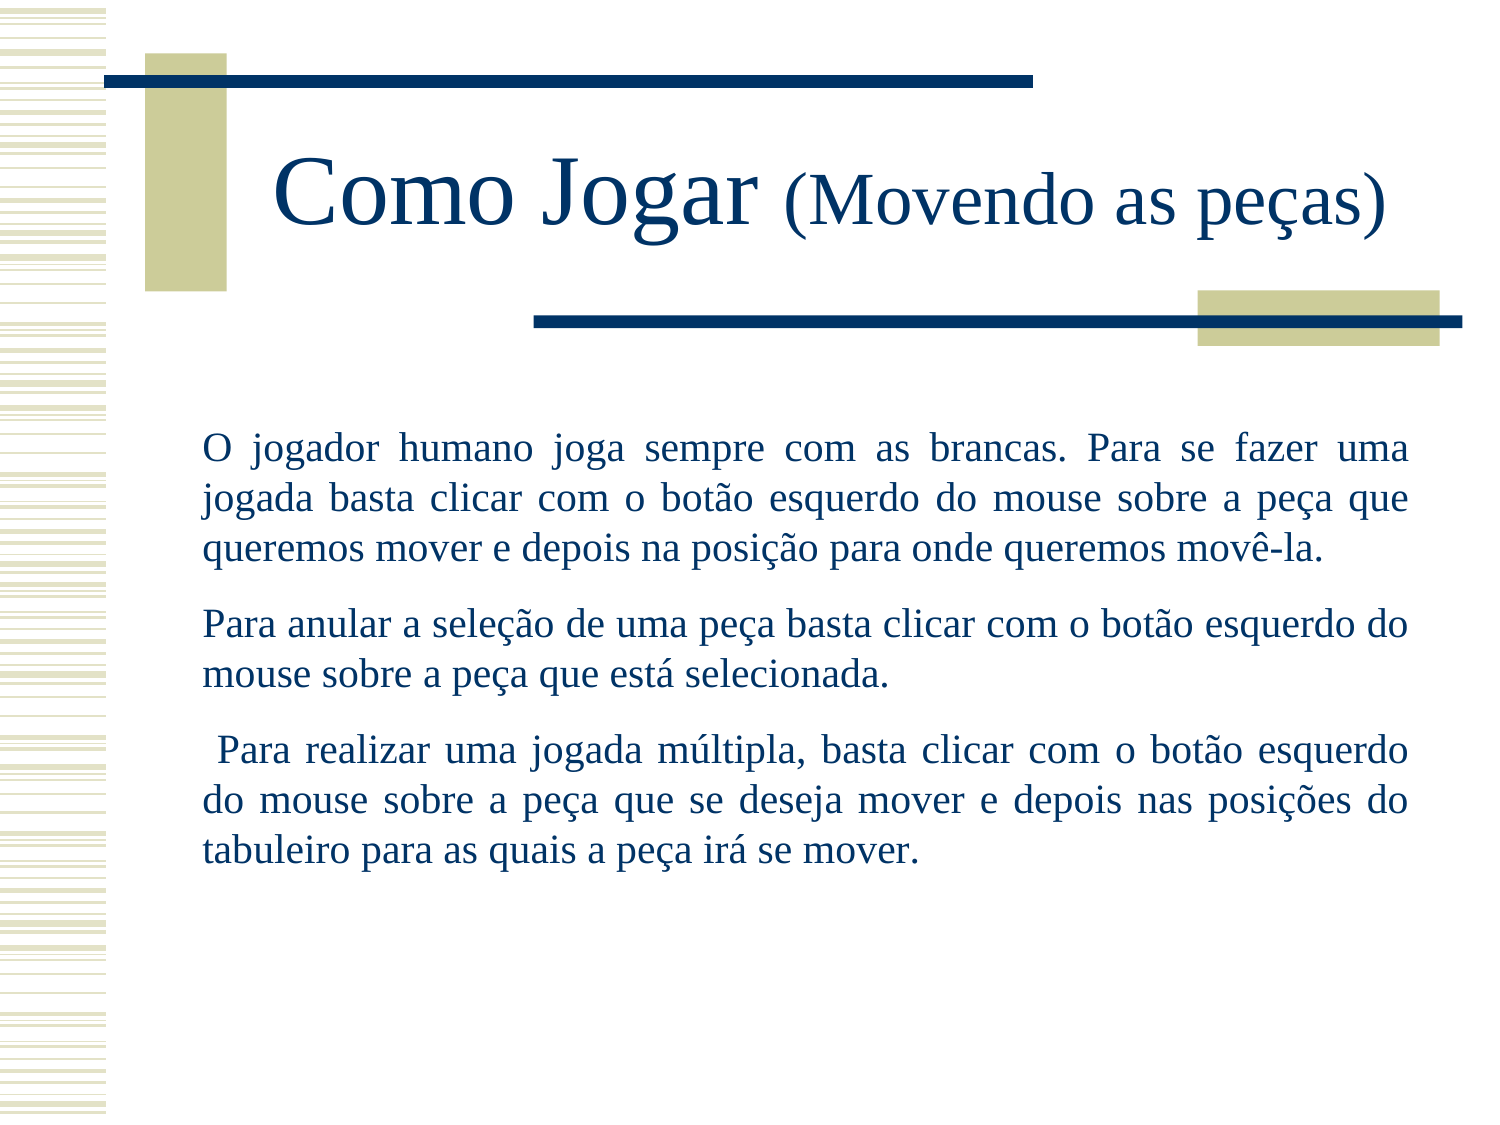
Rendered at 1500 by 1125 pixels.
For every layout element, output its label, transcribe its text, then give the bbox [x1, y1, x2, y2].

text_box O jogador humano joga sempre com as brancas. Para se fazer uma jogada basta clicar com o botão esquerdo do mouse sobre a peça que queremos mover e depois na posição para onde queremos movê-la. Para anular a seleção de uma peça basta clicar com o botão esquerdo do mouse sobre a peça que está selecionada. Para realizar uma jogada múltipla, basta clicar com o botão esquerdo do mouse sobre a peça que se deseja mover e depois nas posições do tabuleiro para as quais a peça irá se mover. [187, 412, 1426, 957]
title Como Jogar (Movendo as peças) [225, 99, 1436, 288]
